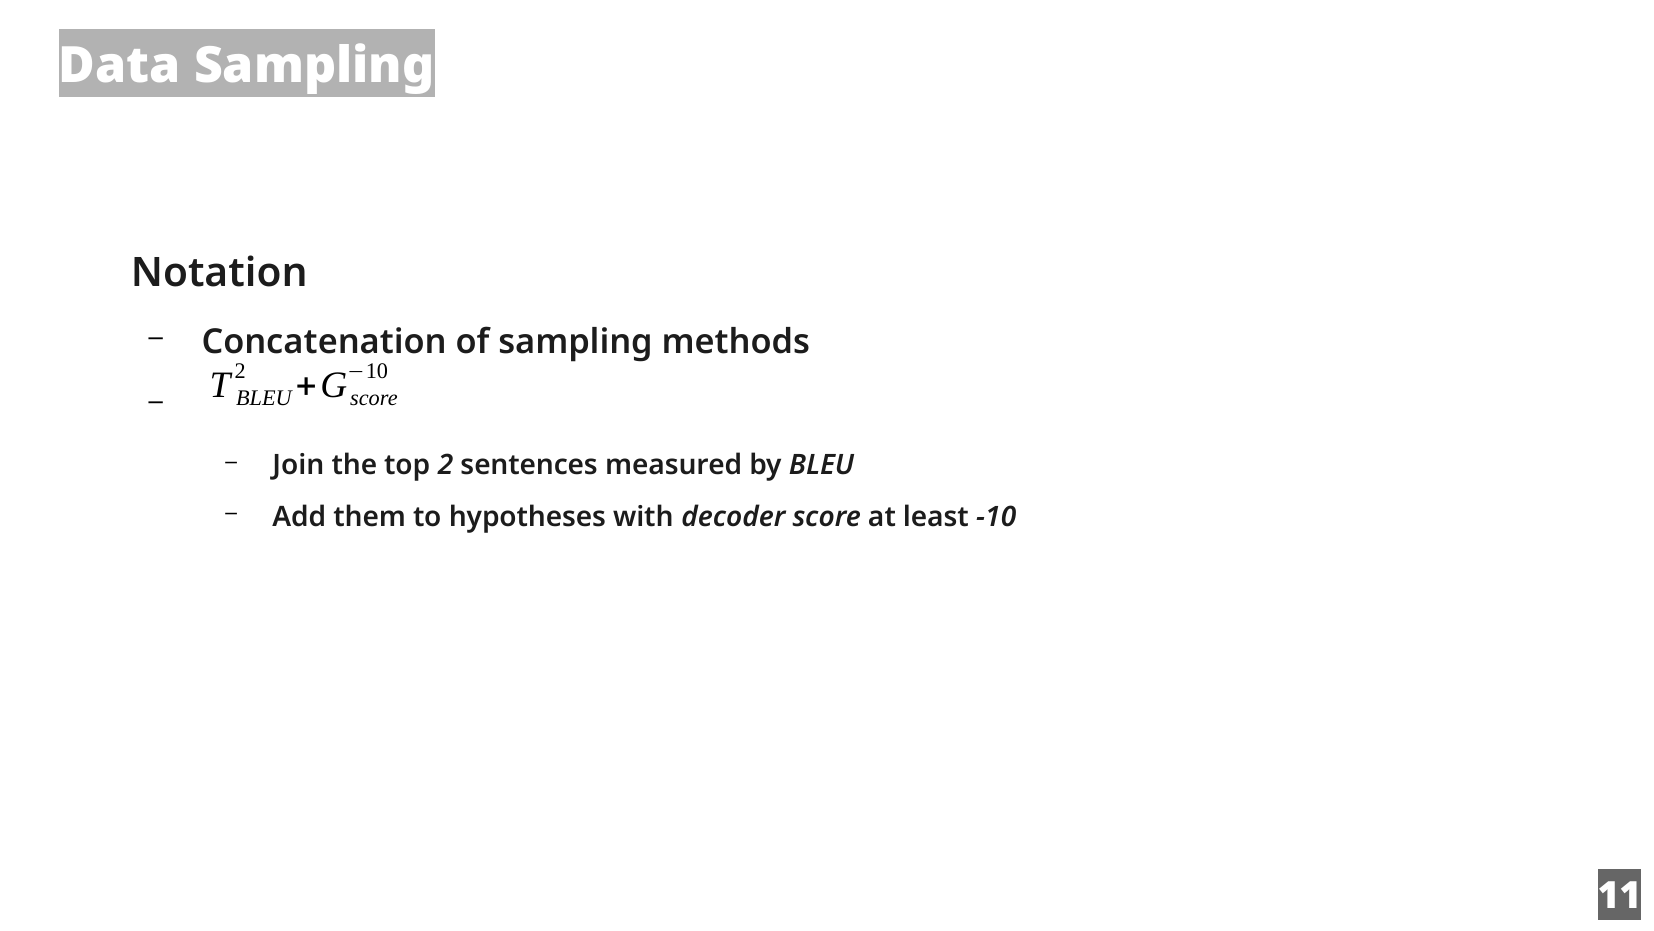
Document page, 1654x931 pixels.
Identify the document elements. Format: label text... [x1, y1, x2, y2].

chart [203, 358, 404, 411]
list Notation Concatenation of sampling methods Join the top 2 sentences measured by BLEU Add them to hypotheses with decoder score at least -10 [60, 243, 1566, 820]
title Data Sampling [59, 0, 1595, 98]
